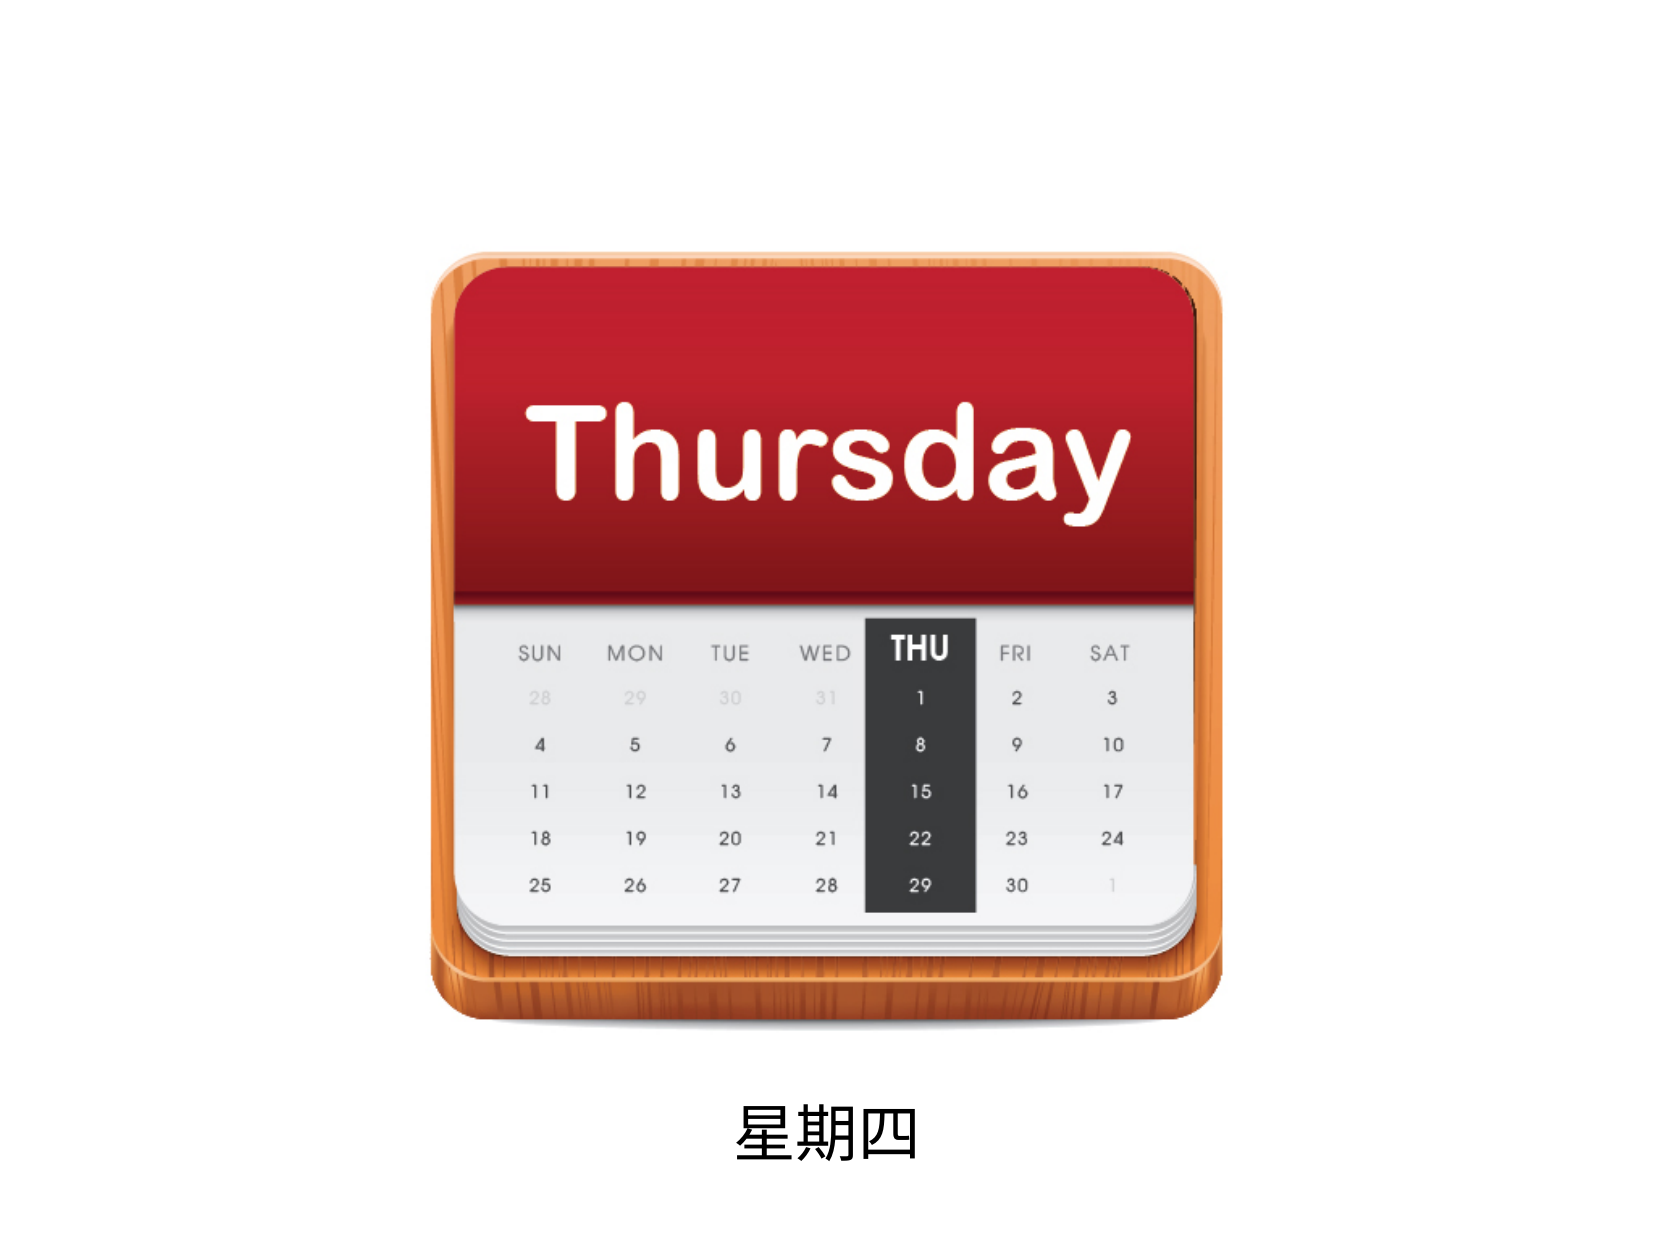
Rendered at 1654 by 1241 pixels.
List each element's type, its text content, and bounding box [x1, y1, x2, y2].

picture [0, 0, 1654, 1241]
title 星期四 [82, 1025, 1571, 1233]
